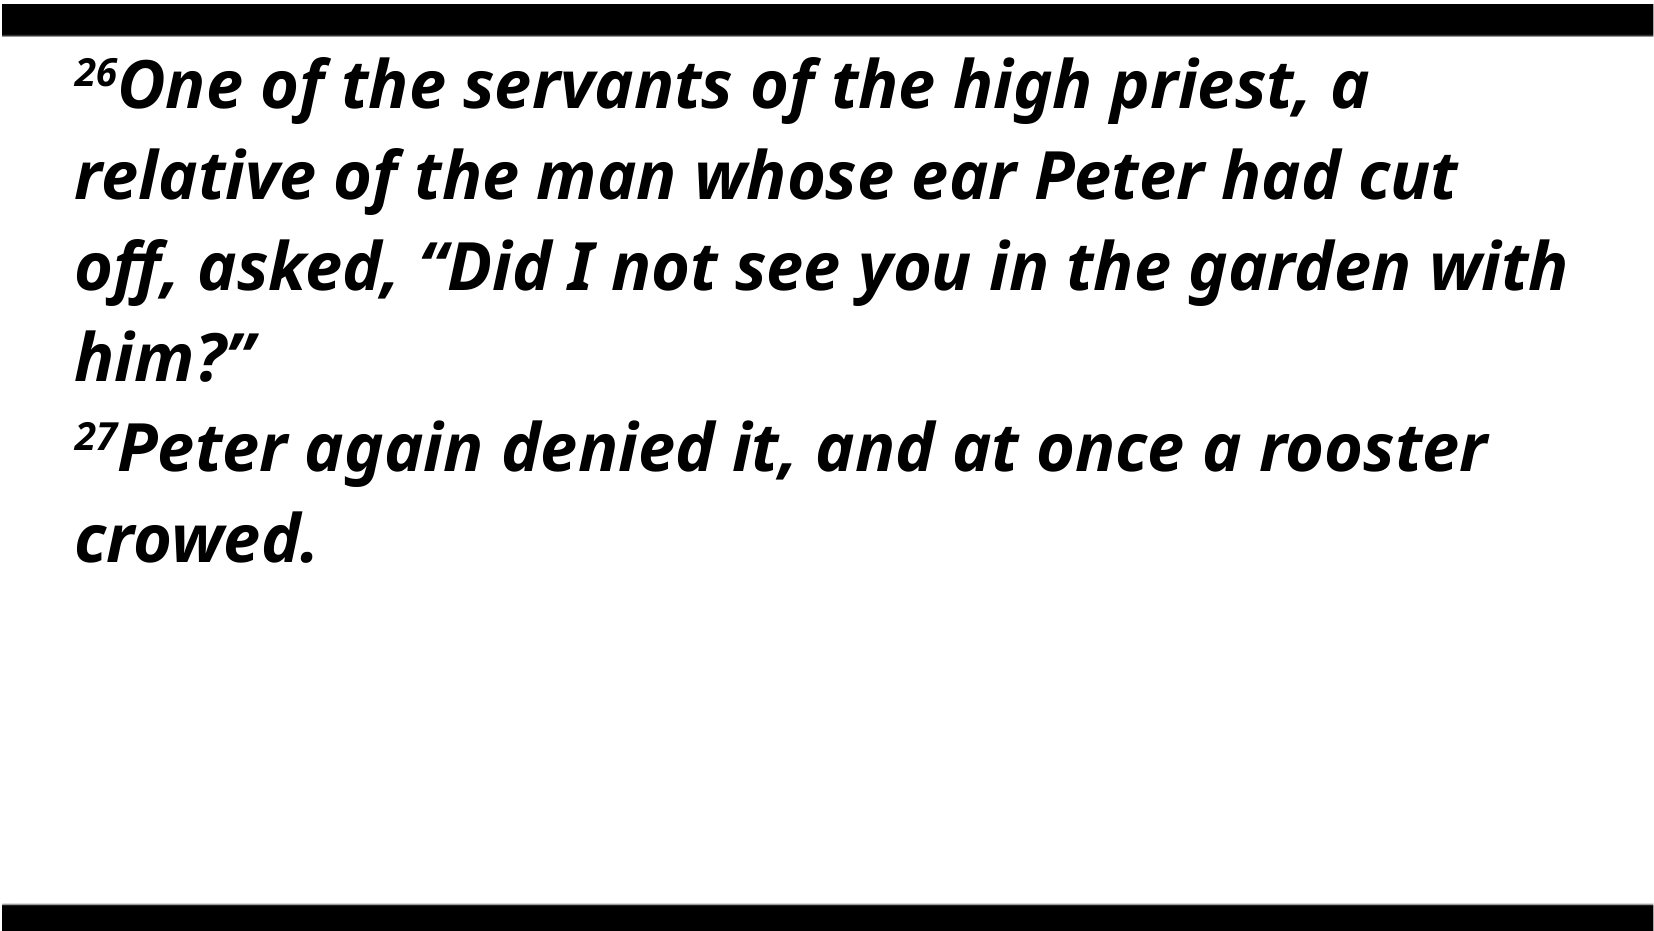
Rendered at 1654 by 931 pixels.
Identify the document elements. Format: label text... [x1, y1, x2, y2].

text_box 26One of the servants of the high priest, a relative of the man whose ear Peter had cut off, asked, “Did I not see you in the garden with him?” 27Peter again denied it, and at once a rooster crowed. [60, 30, 1591, 489]
picture [2, 4, 1654, 931]
